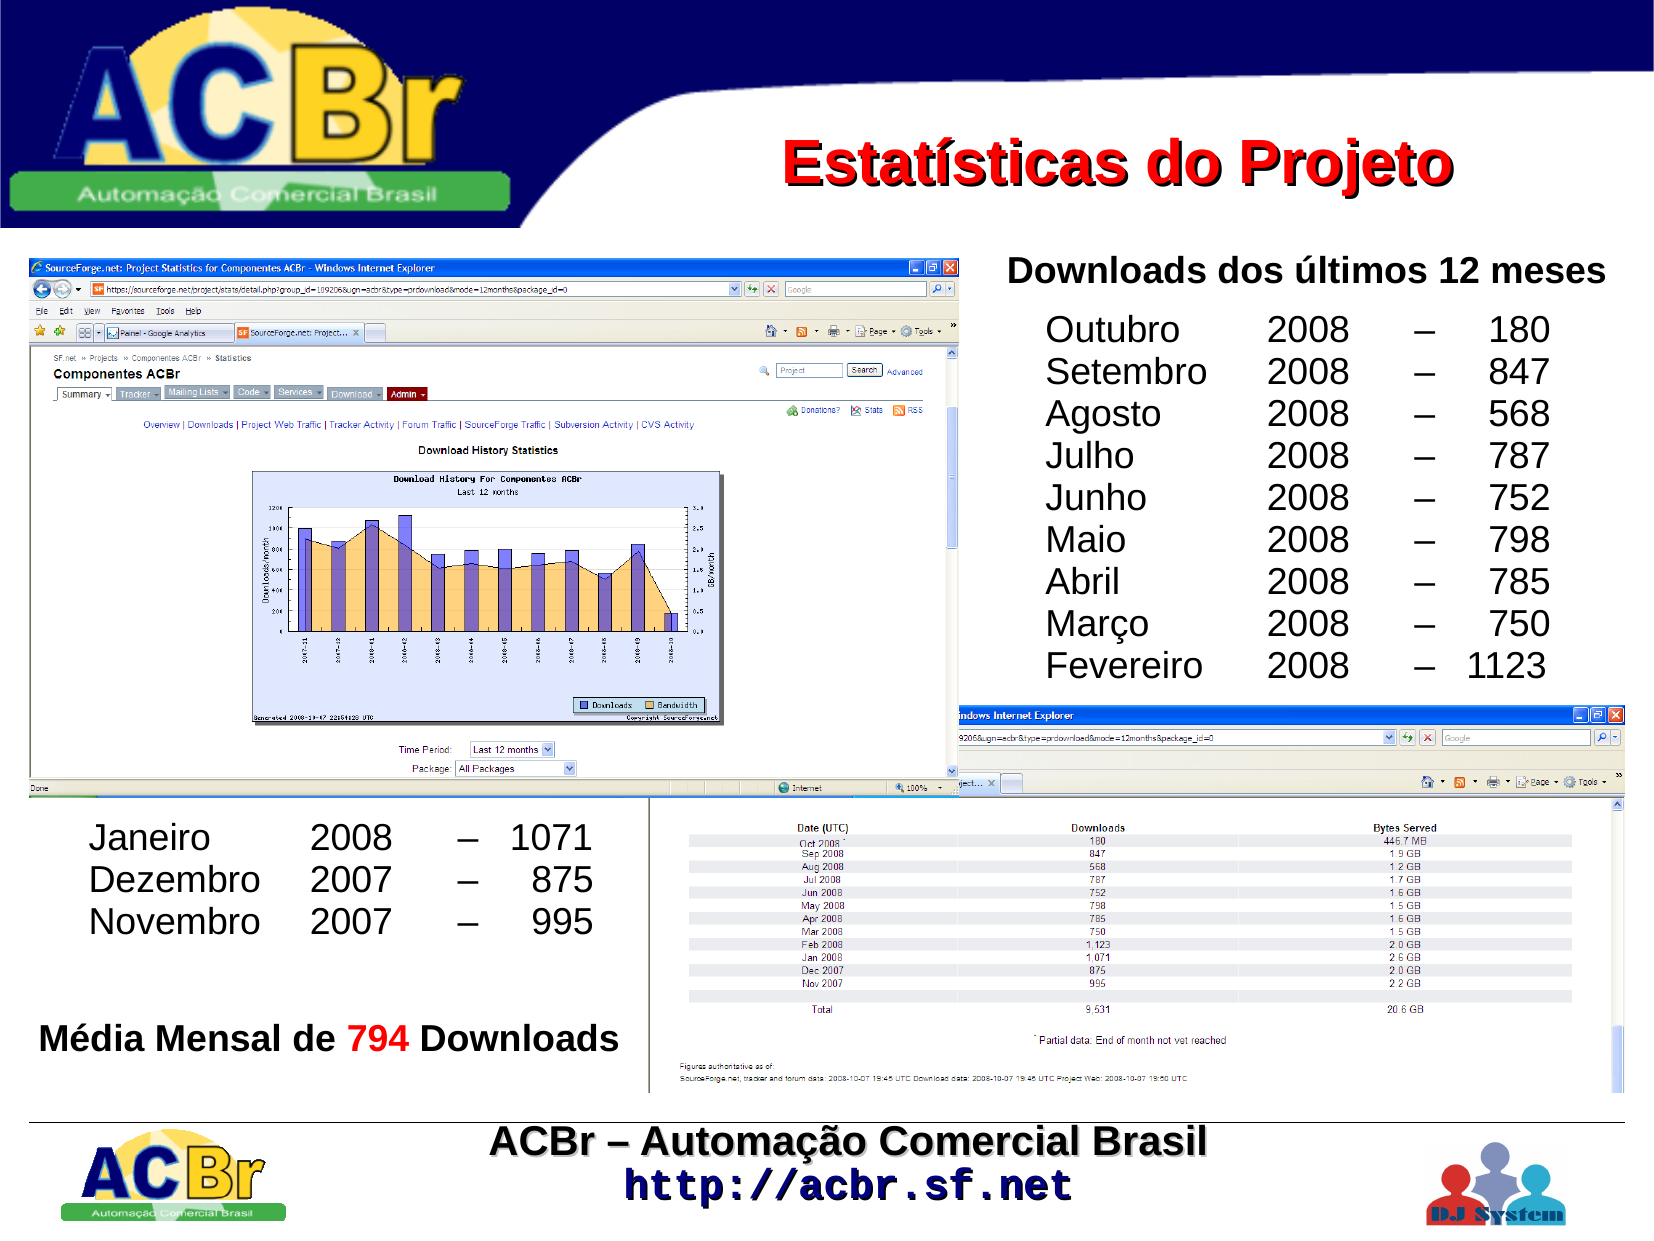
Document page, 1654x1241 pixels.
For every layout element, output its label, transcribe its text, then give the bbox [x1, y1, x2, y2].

text_box Média Mensal de 794 Downloads [23, 1009, 636, 1068]
picture [0, 0, 1654, 228]
picture [59, 1127, 287, 1224]
text_box Janeiro 2008 – 1071 Dezembro 2007 – 875 Novembro 2007 – 995 [73, 809, 621, 951]
title Estatísticas do Projeto [604, 108, 1631, 217]
text_box Outubro 2008 – 180 Setembro 2008 – 847 Agosto 2008 – 568 Julho 2008 – 787 Junho 2008 – 752 Maio 2008 – 798 Abril 2008 – 785 Março 2008 – 750 Fevereiro 2008 – 1123 [1030, 301, 1566, 737]
text_box Downloads dos últimos 12 meses [992, 242, 1624, 301]
picture [1425, 1142, 1569, 1227]
picture [29, 258, 1625, 1093]
